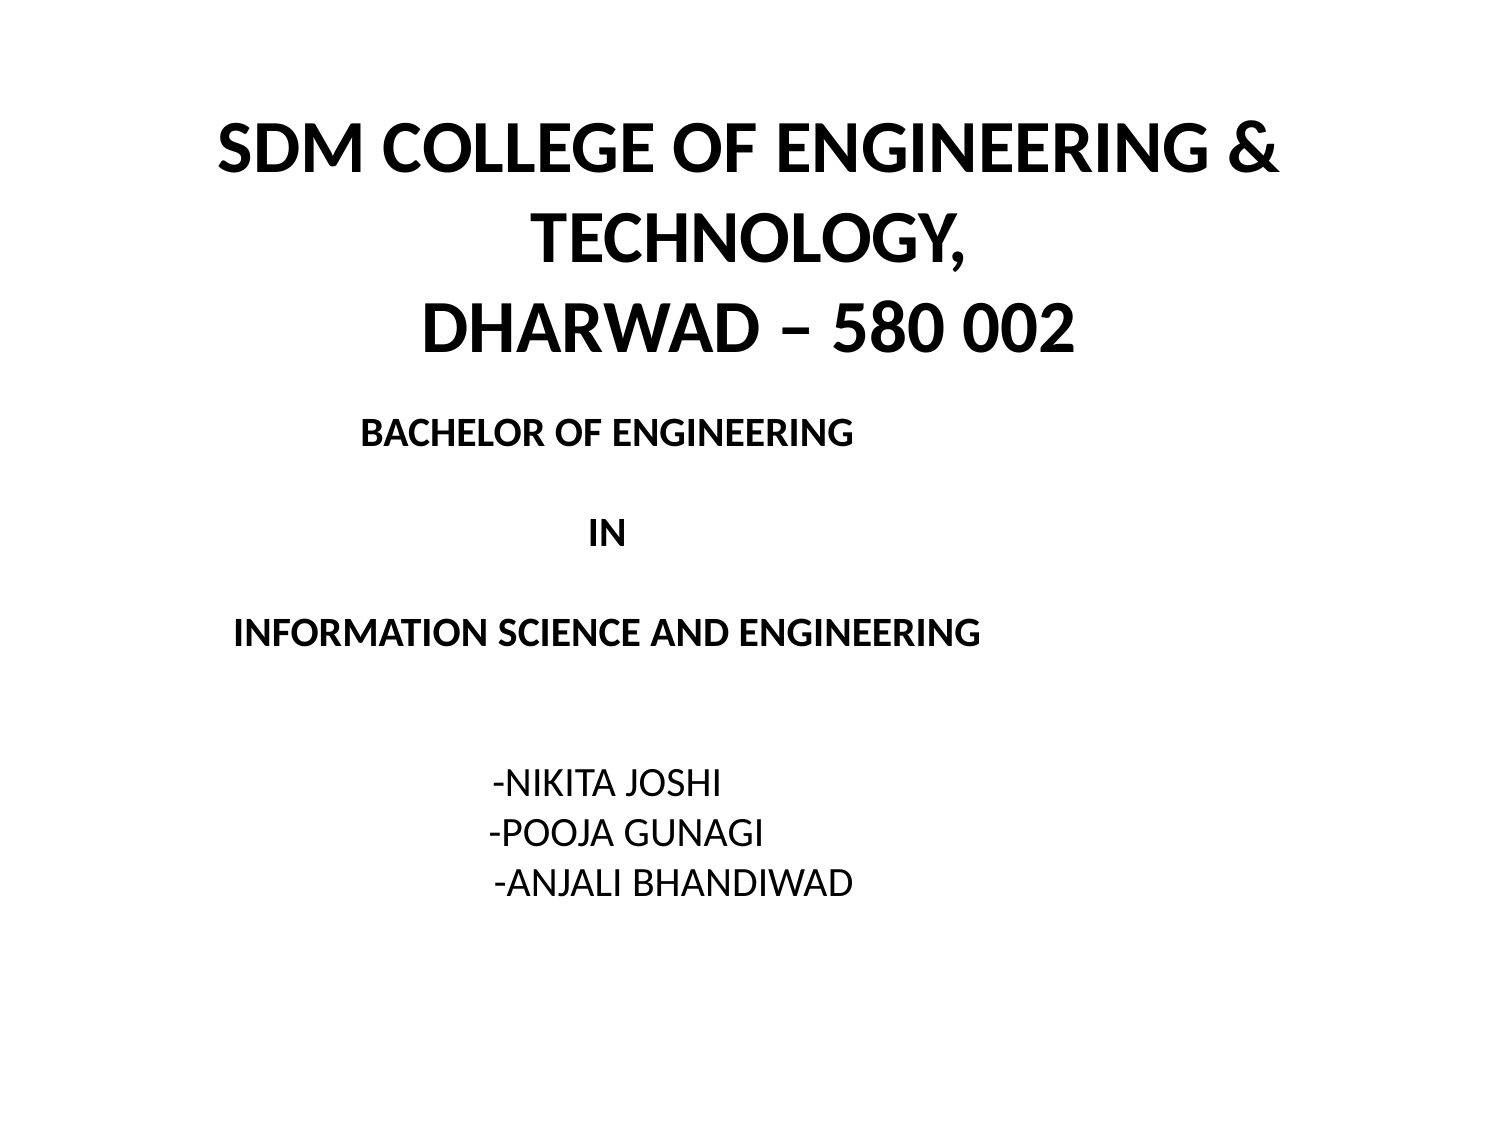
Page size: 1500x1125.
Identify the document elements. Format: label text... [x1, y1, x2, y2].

title SDM COLLEGE OF ENGINEERING & TECHNOLOGY, DHARWAD – 580 002 [112, 90, 1388, 332]
subtitle BACHELOR OF ENGINEERING IN INFORMATION SCIENCE AND ENGINEERING -NIKITA JOSHI -POOJA GUNAGI -ANJALI BHANDIWAD [218, 397, 1269, 685]
